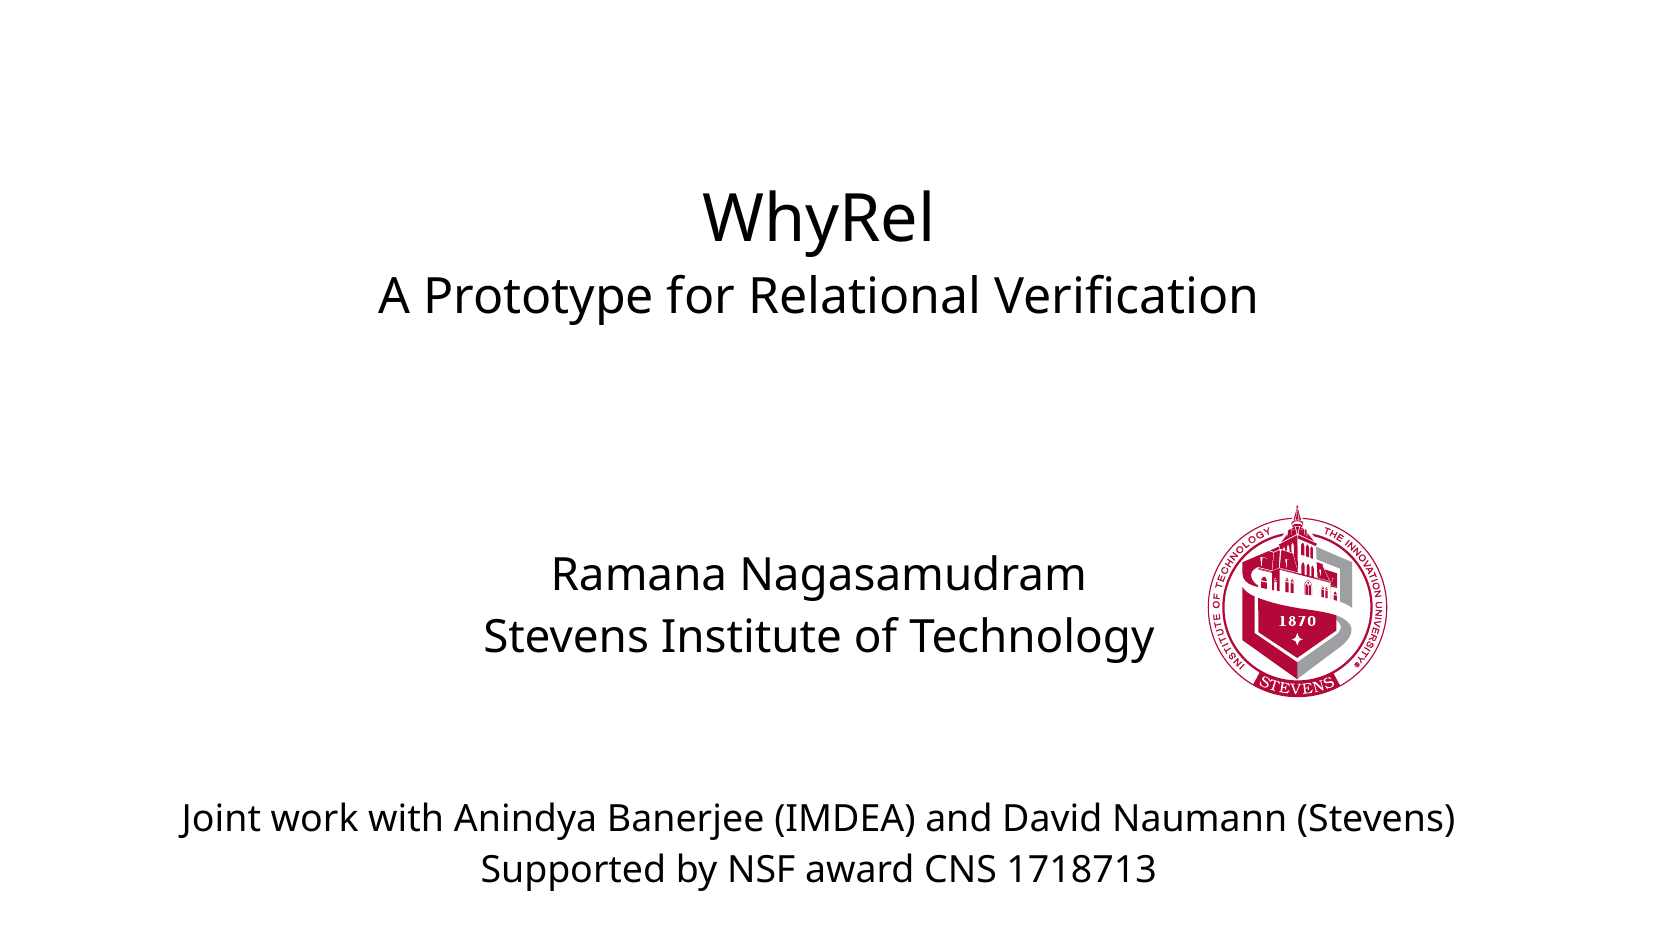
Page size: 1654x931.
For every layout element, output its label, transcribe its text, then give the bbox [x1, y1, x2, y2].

picture [1185, 495, 1411, 721]
subtitle WhyRel A Prototype for Relational Verification Ramana Nagasamudram Stevens Institute of Technology Joint work with Anindya Banerjee (IMDEA) and David Naumann (Stevens) Supported by NSF award CNS 1718713 [75, 0, 1564, 931]
